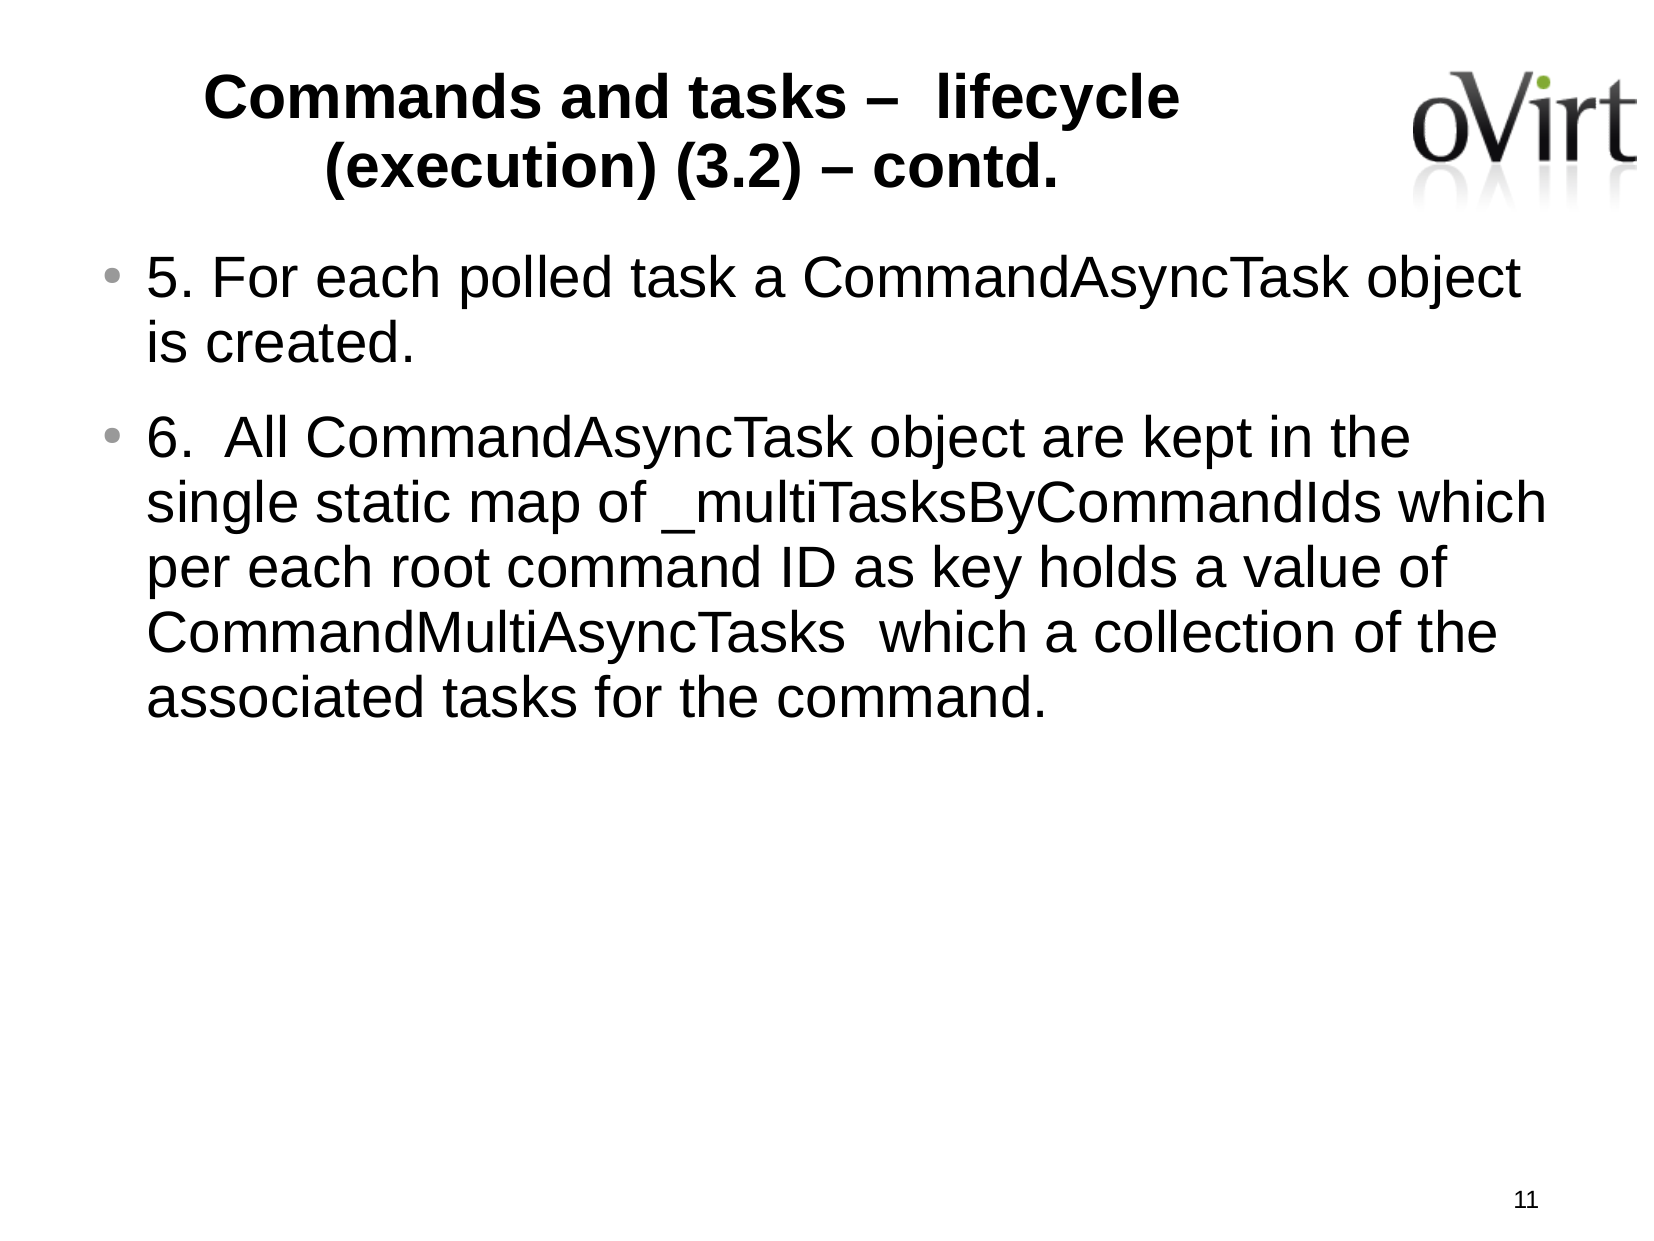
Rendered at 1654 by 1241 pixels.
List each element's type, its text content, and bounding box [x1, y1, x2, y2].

picture [1413, 63, 1637, 212]
title Commands and tasks – lifecycle (execution) (3.2) – contd. [82, 37, 1303, 226]
list 5. For each polled task a CommandAsyncTask object is created. 6. All CommandAsyncTask object are kept in the single static map of _multiTasksByCommandIds which per each root command ID as key holds a value of CommandMultiAsyncTasks which a collection of the associated tasks for the command. [86, 244, 1576, 1039]
